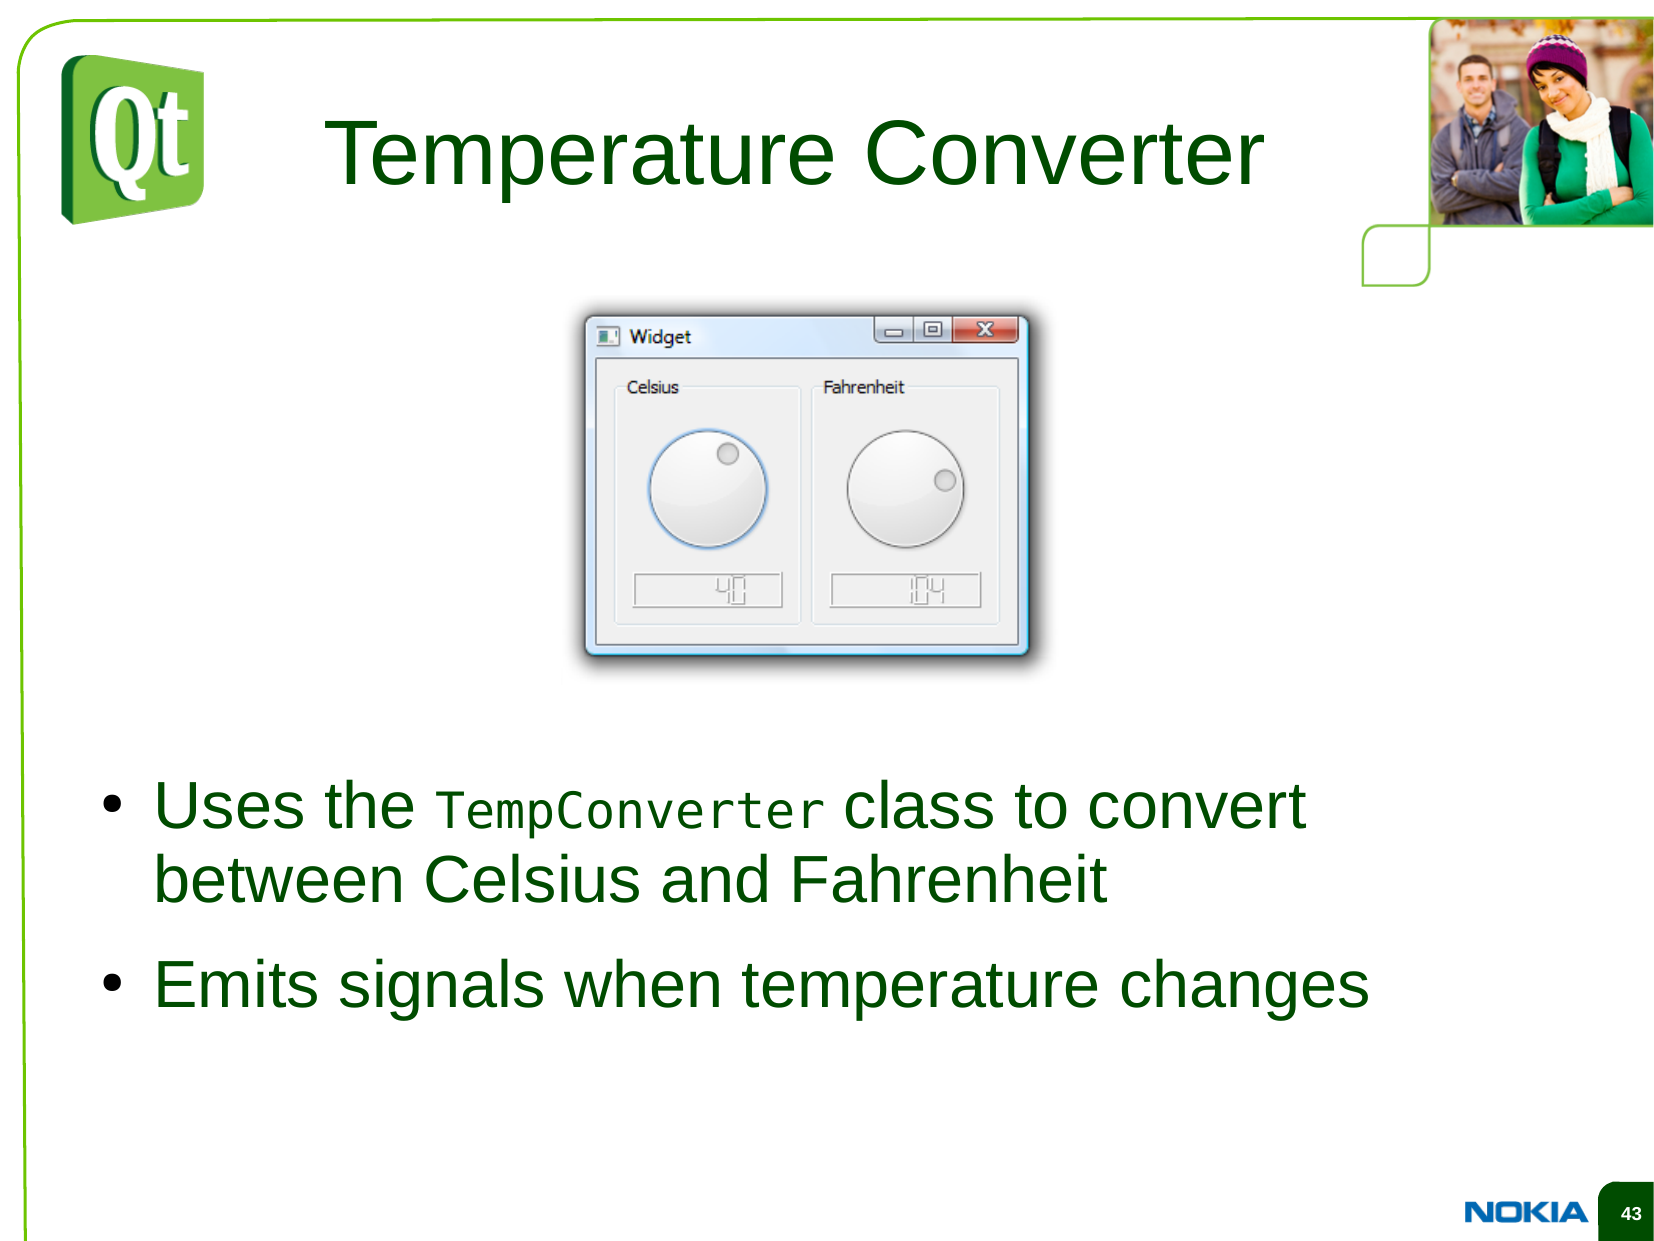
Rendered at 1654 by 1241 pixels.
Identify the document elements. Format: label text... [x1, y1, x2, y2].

title Temperature Converter [257, 49, 1333, 257]
picture [61, 55, 204, 225]
picture [1361, 17, 1654, 287]
list Uses the TempConverter class to convert between Celsius and Fahrenheit Emits signals when temperature changes [82, 767, 1571, 1094]
picture [1465, 1201, 1589, 1223]
picture [561, 295, 1063, 685]
